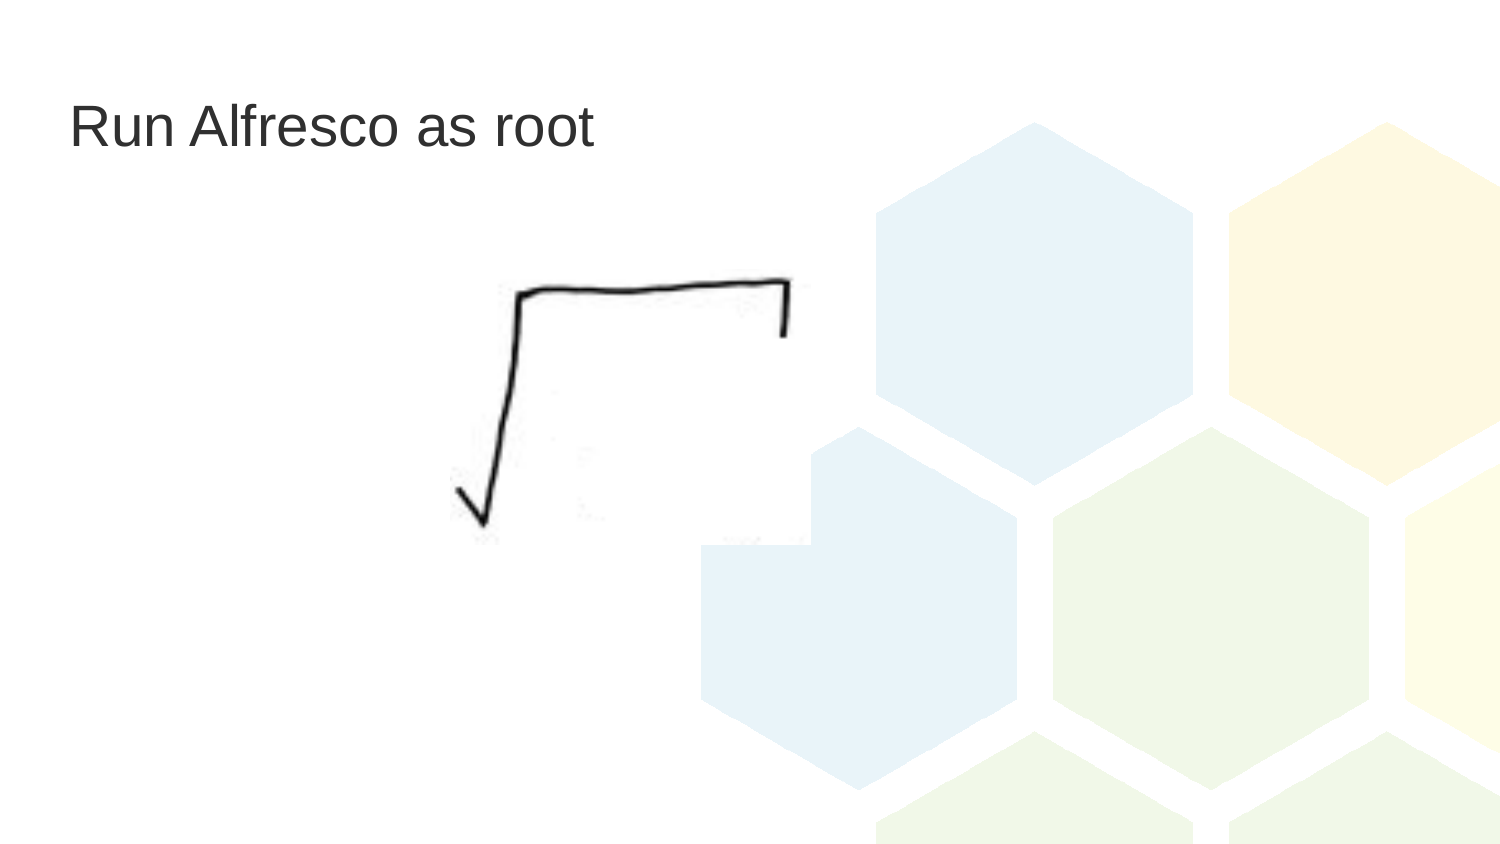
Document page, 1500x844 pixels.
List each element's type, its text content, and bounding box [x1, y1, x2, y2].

title Run Alfresco as root [54, 72, 1452, 167]
picture [0, 0, 1500, 844]
